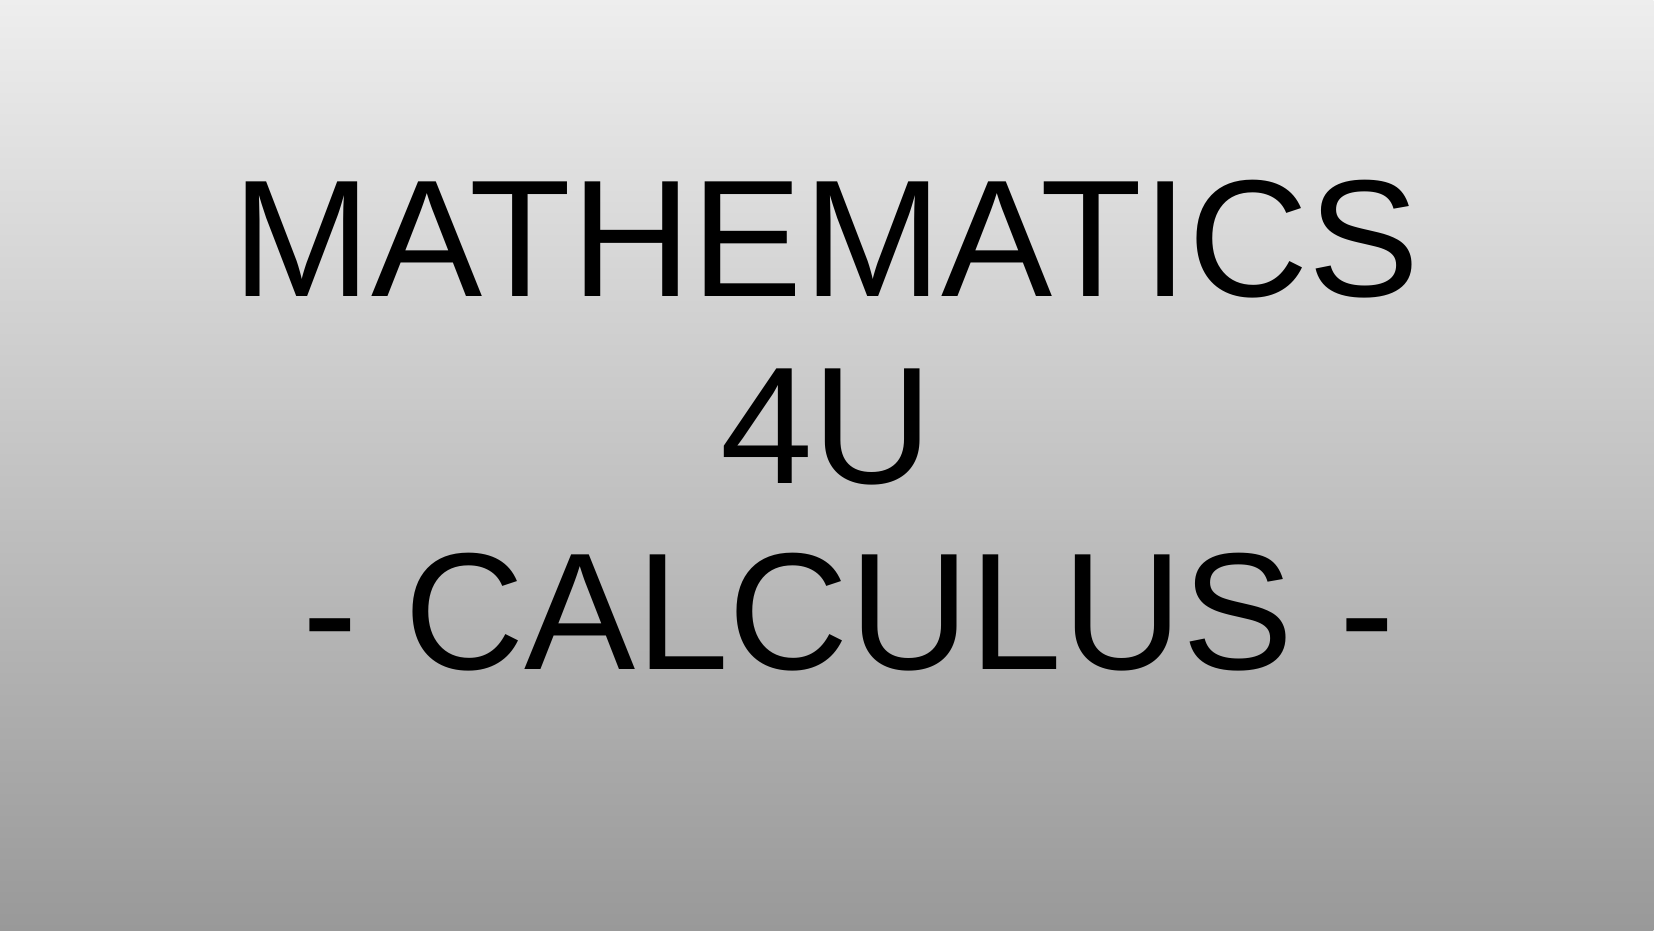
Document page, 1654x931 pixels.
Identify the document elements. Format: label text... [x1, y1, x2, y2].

title MATHEMATICS 4U - CALCULUS - [82, 145, 1571, 705]
